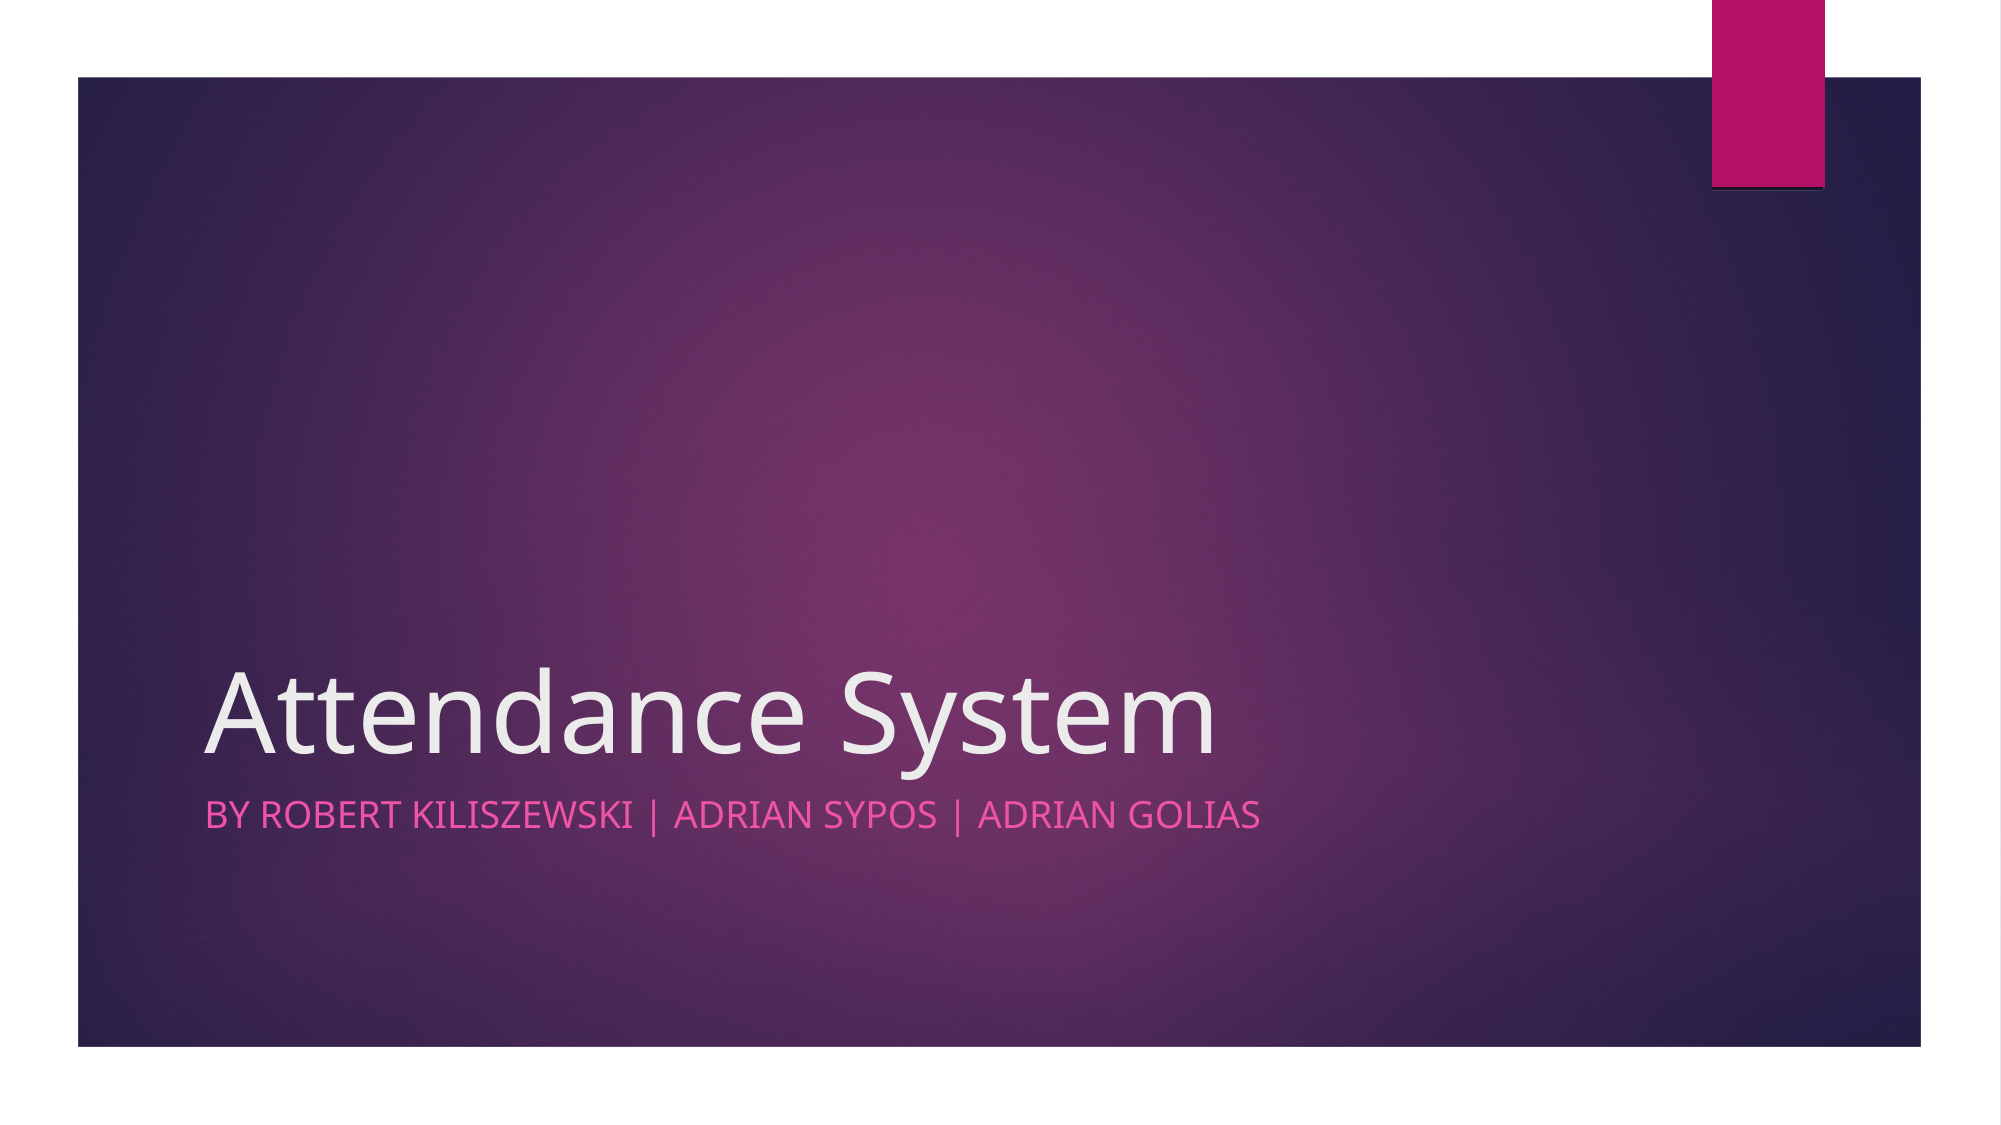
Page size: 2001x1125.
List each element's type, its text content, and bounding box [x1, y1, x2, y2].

subtitle By Robert Kiliszewski | Adrian Sypos | Adrian Golias [189, 783, 1638, 926]
title Attendance System [189, 344, 1638, 783]
